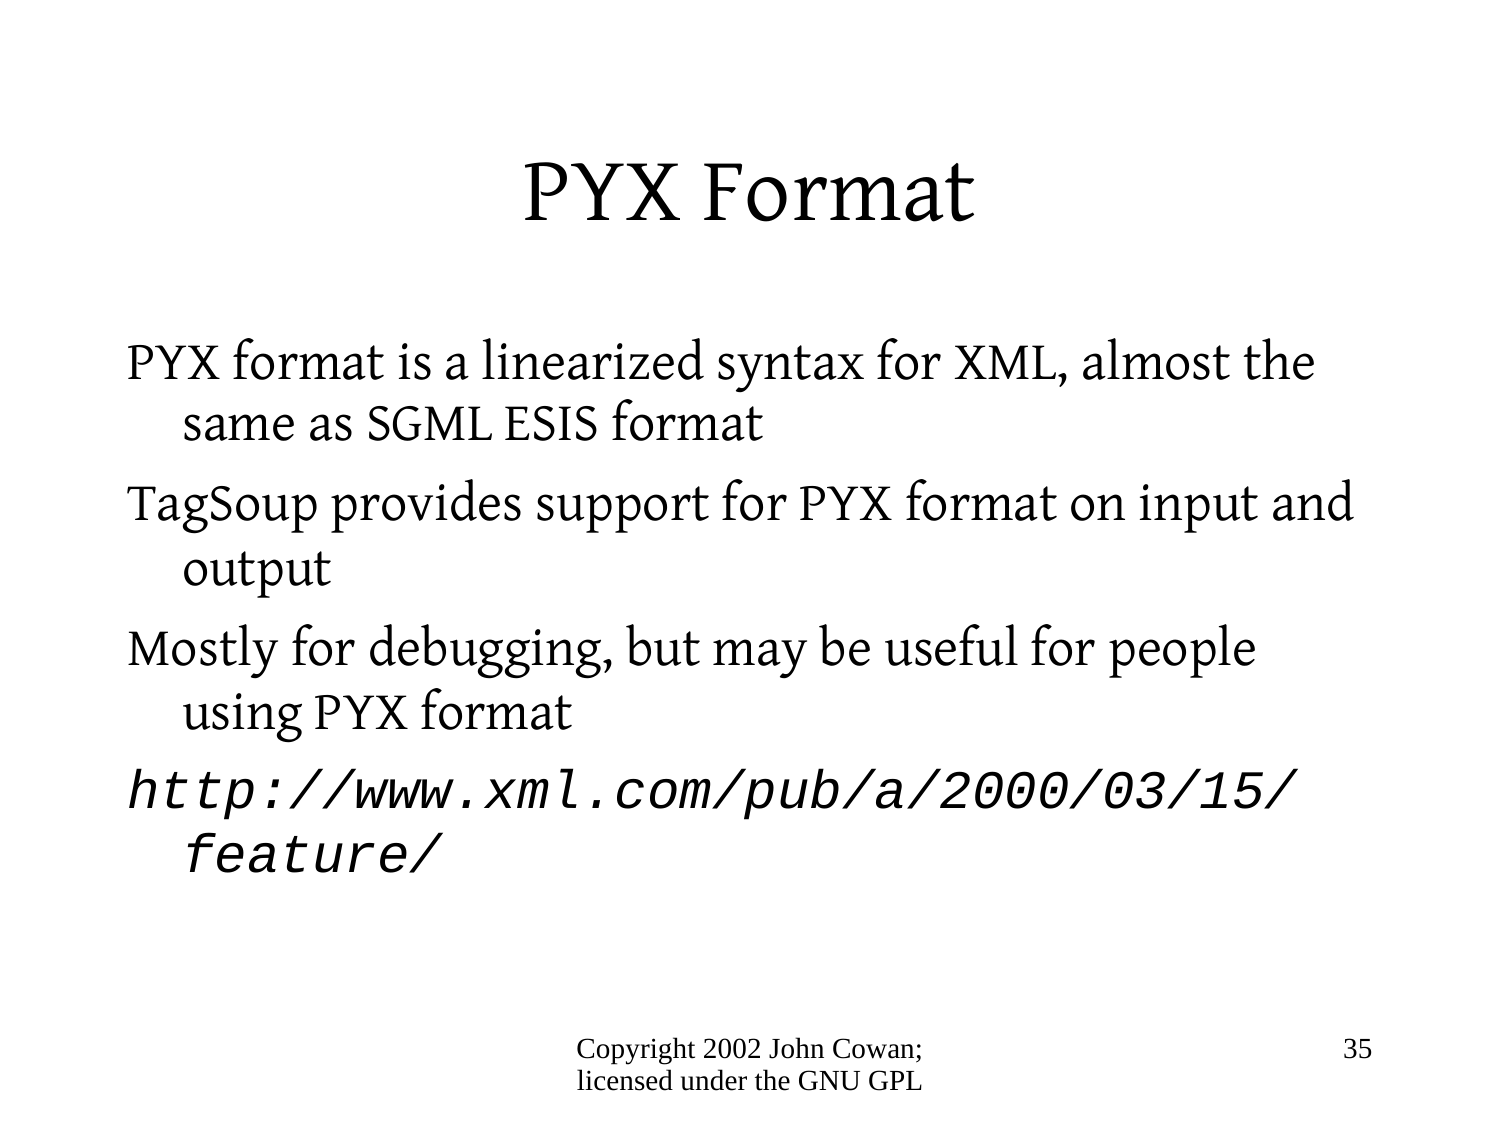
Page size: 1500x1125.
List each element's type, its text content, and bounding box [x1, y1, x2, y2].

title PYX Format [112, 99, 1388, 288]
list PYX format is a linearized syntax for XML, almost the same as SGML ESIS format TagSoup provides support for PYX format on input and output Mostly for debugging, but may be useful for people using PYX format http://www.xml.com/pub/a/2000/03/15/ feature/ [112, 324, 1388, 1023]
text_box 35 [1074, 1025, 1388, 1074]
text_box Copyright 2002 John Cowan; licensed under the GNU GPL [512, 1025, 988, 1107]
